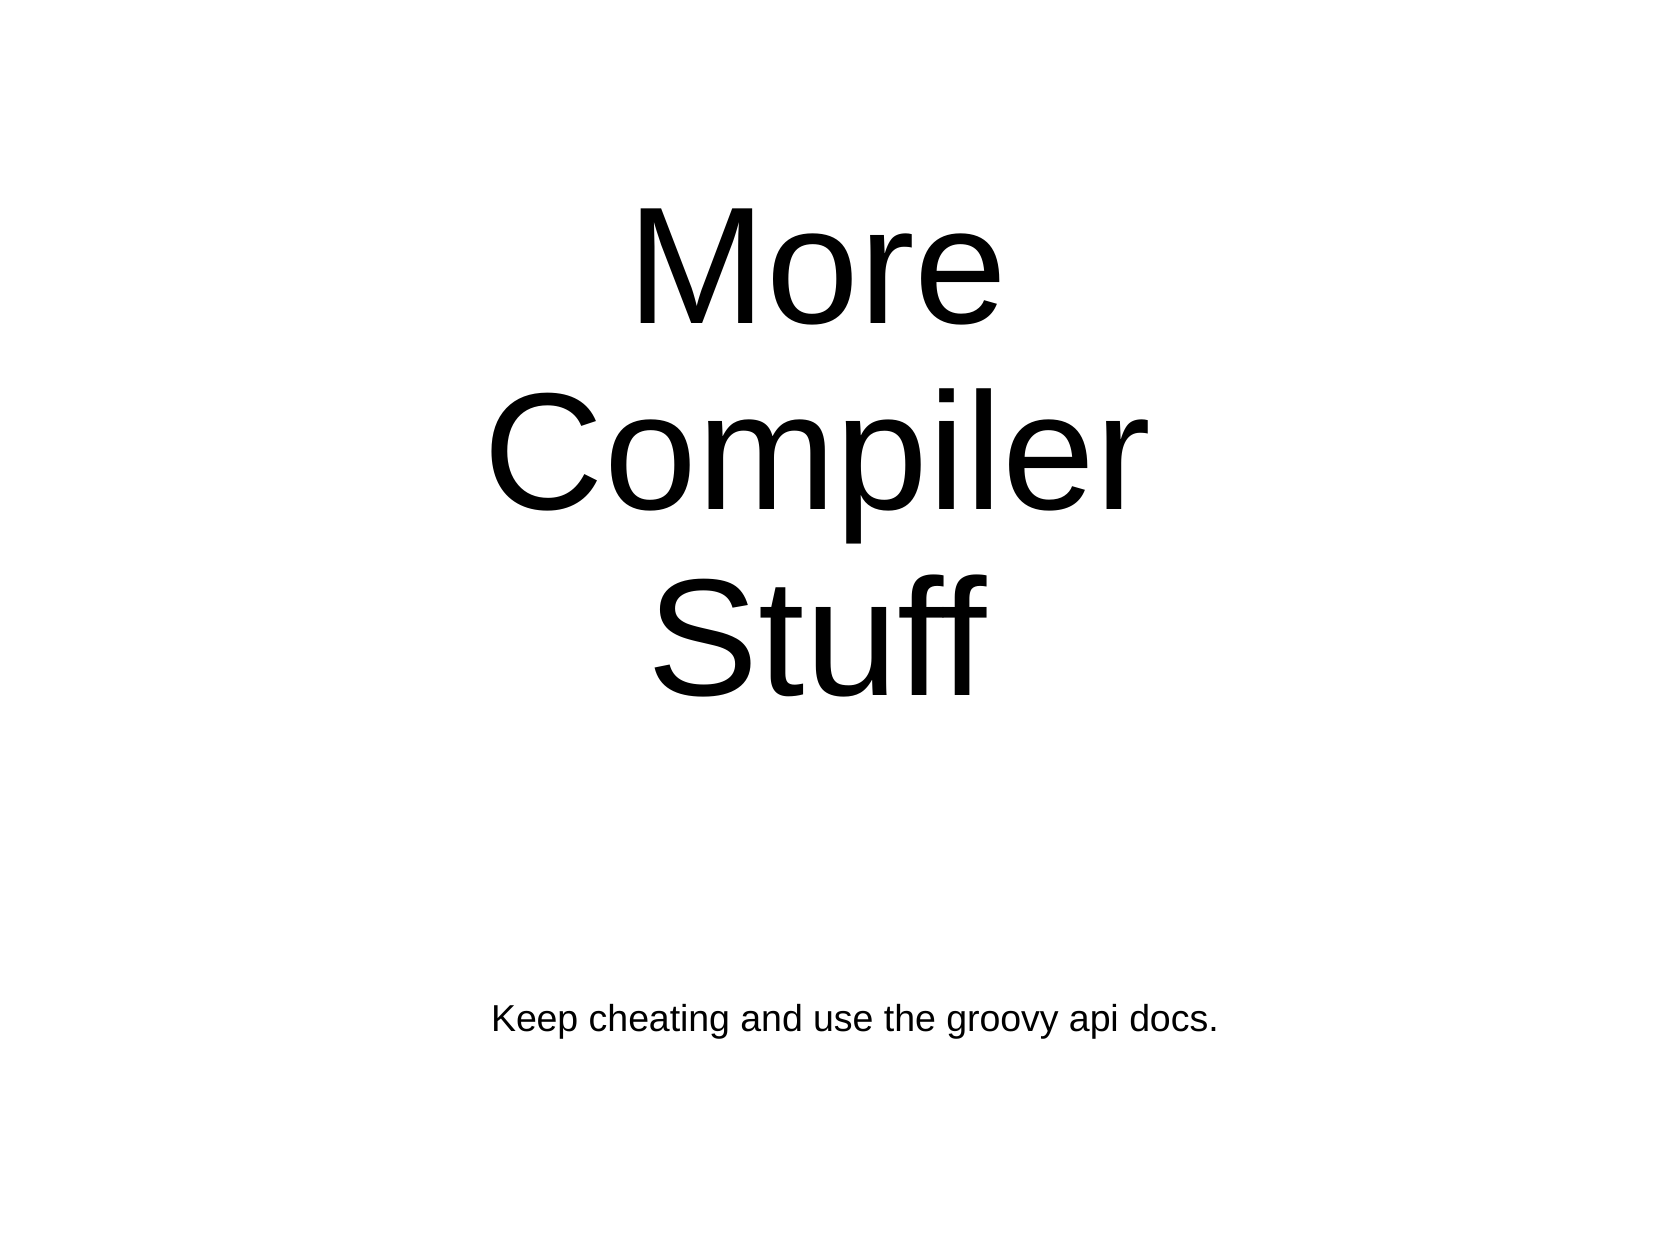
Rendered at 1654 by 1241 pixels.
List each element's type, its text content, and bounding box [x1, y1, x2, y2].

text_box More Compiler Stuff [135, 165, 1501, 853]
text_box Keep cheating and use the groovy api docs. [150, 990, 1561, 1047]
